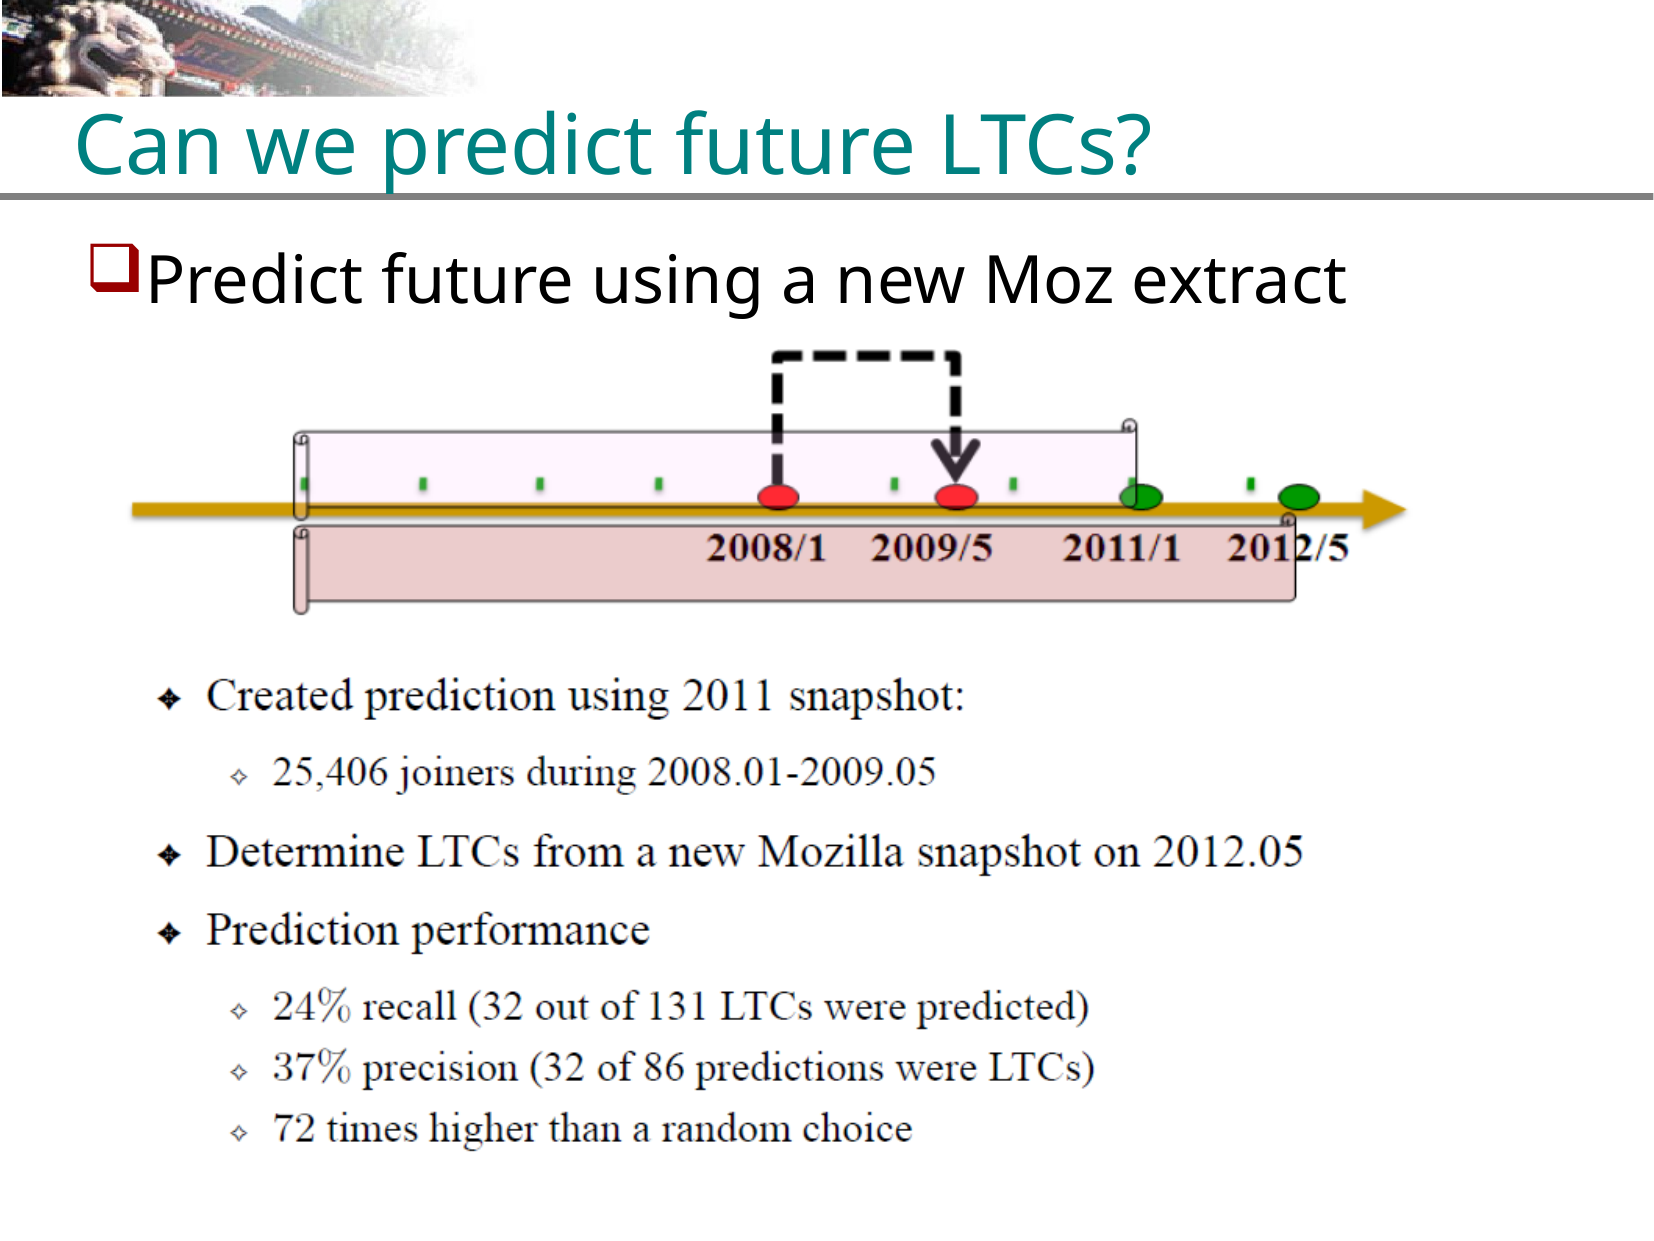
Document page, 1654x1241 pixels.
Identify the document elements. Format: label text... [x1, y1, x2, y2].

list Predict future using a new Moz extract [58, 229, 1585, 949]
picture [98, 323, 1456, 1171]
title Can we predict future LTCs? [58, 82, 1583, 199]
picture [0, 0, 524, 97]
